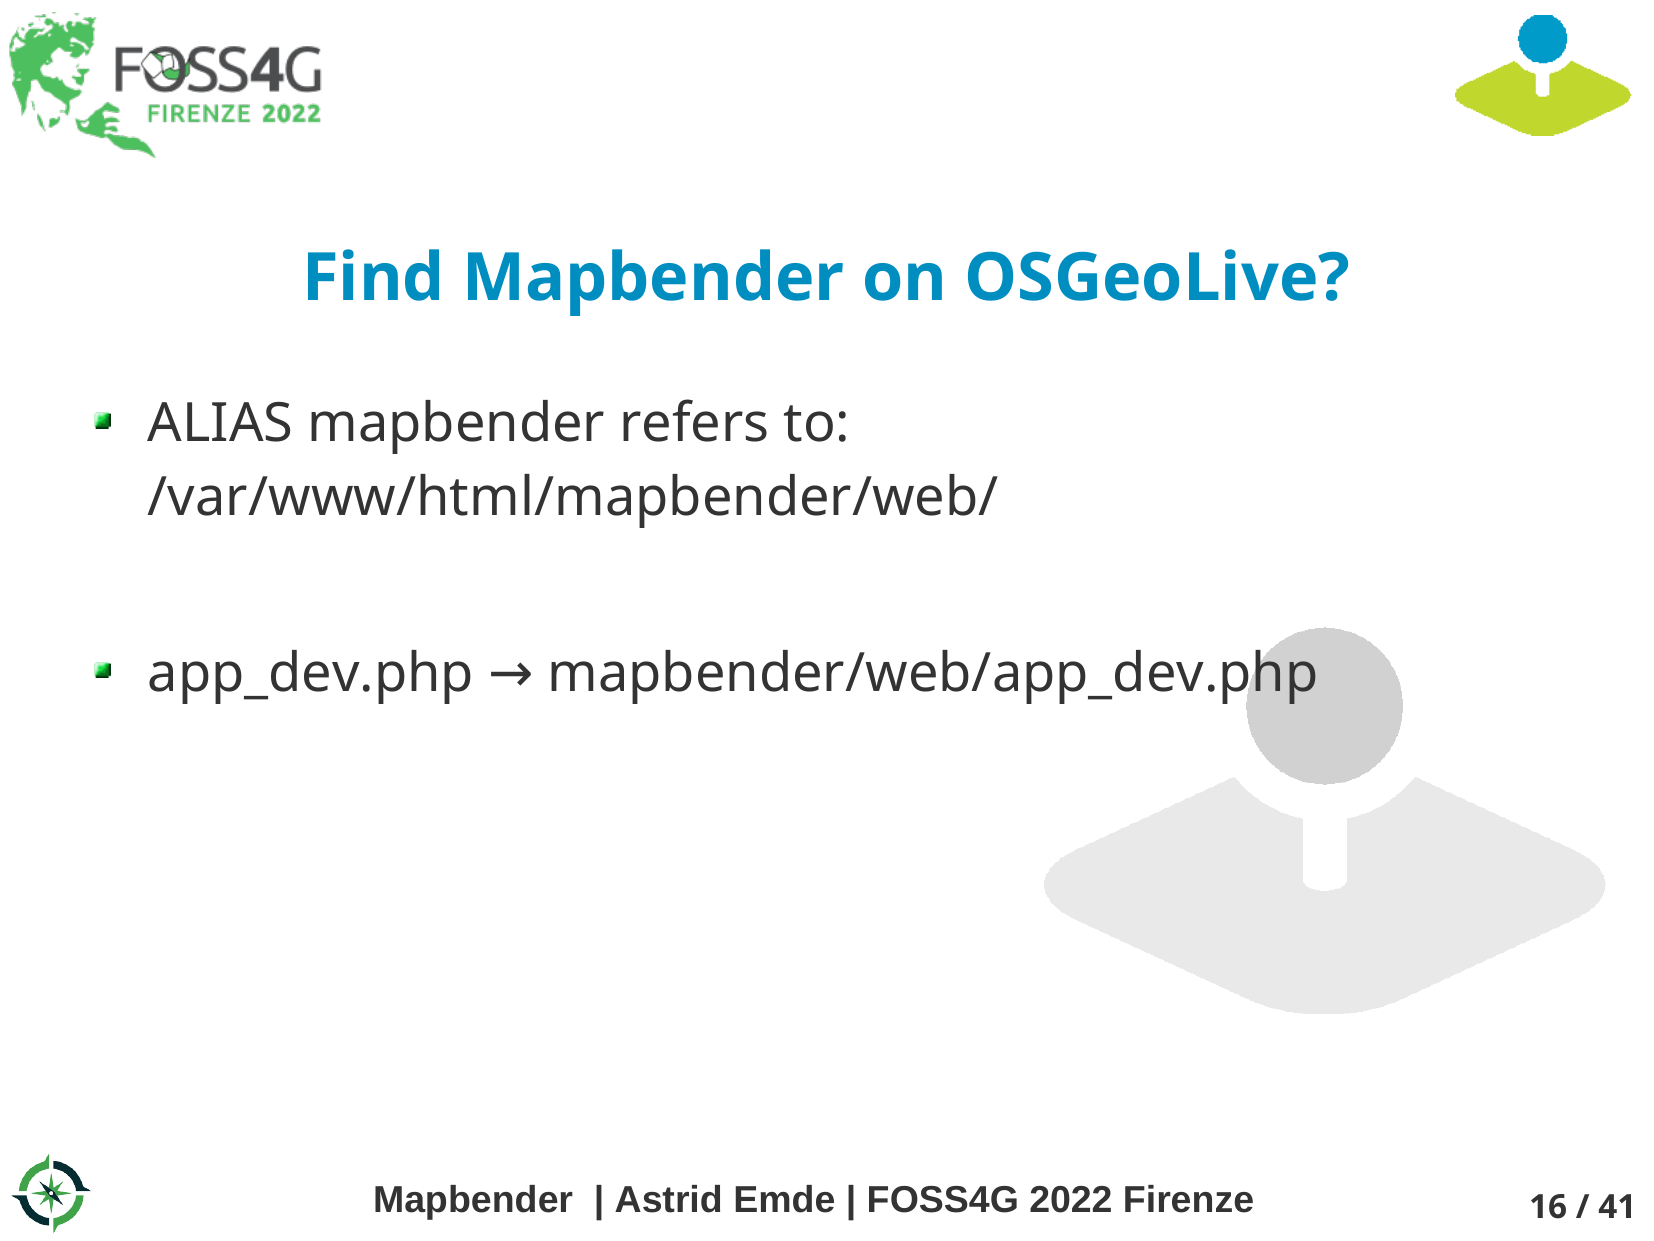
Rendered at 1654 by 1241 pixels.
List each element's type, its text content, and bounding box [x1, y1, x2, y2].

picture [1455, 15, 1633, 136]
list ALIAS mapbender refers to: /var/www/html/mapbender/web/ app_dev.php → mapbender/web/app_dev.php [76, 383, 1565, 1188]
picture [10, 1152, 92, 1234]
picture [0, 12, 376, 158]
title Find Mapbender on OSGeoLive? [82, 200, 1571, 349]
